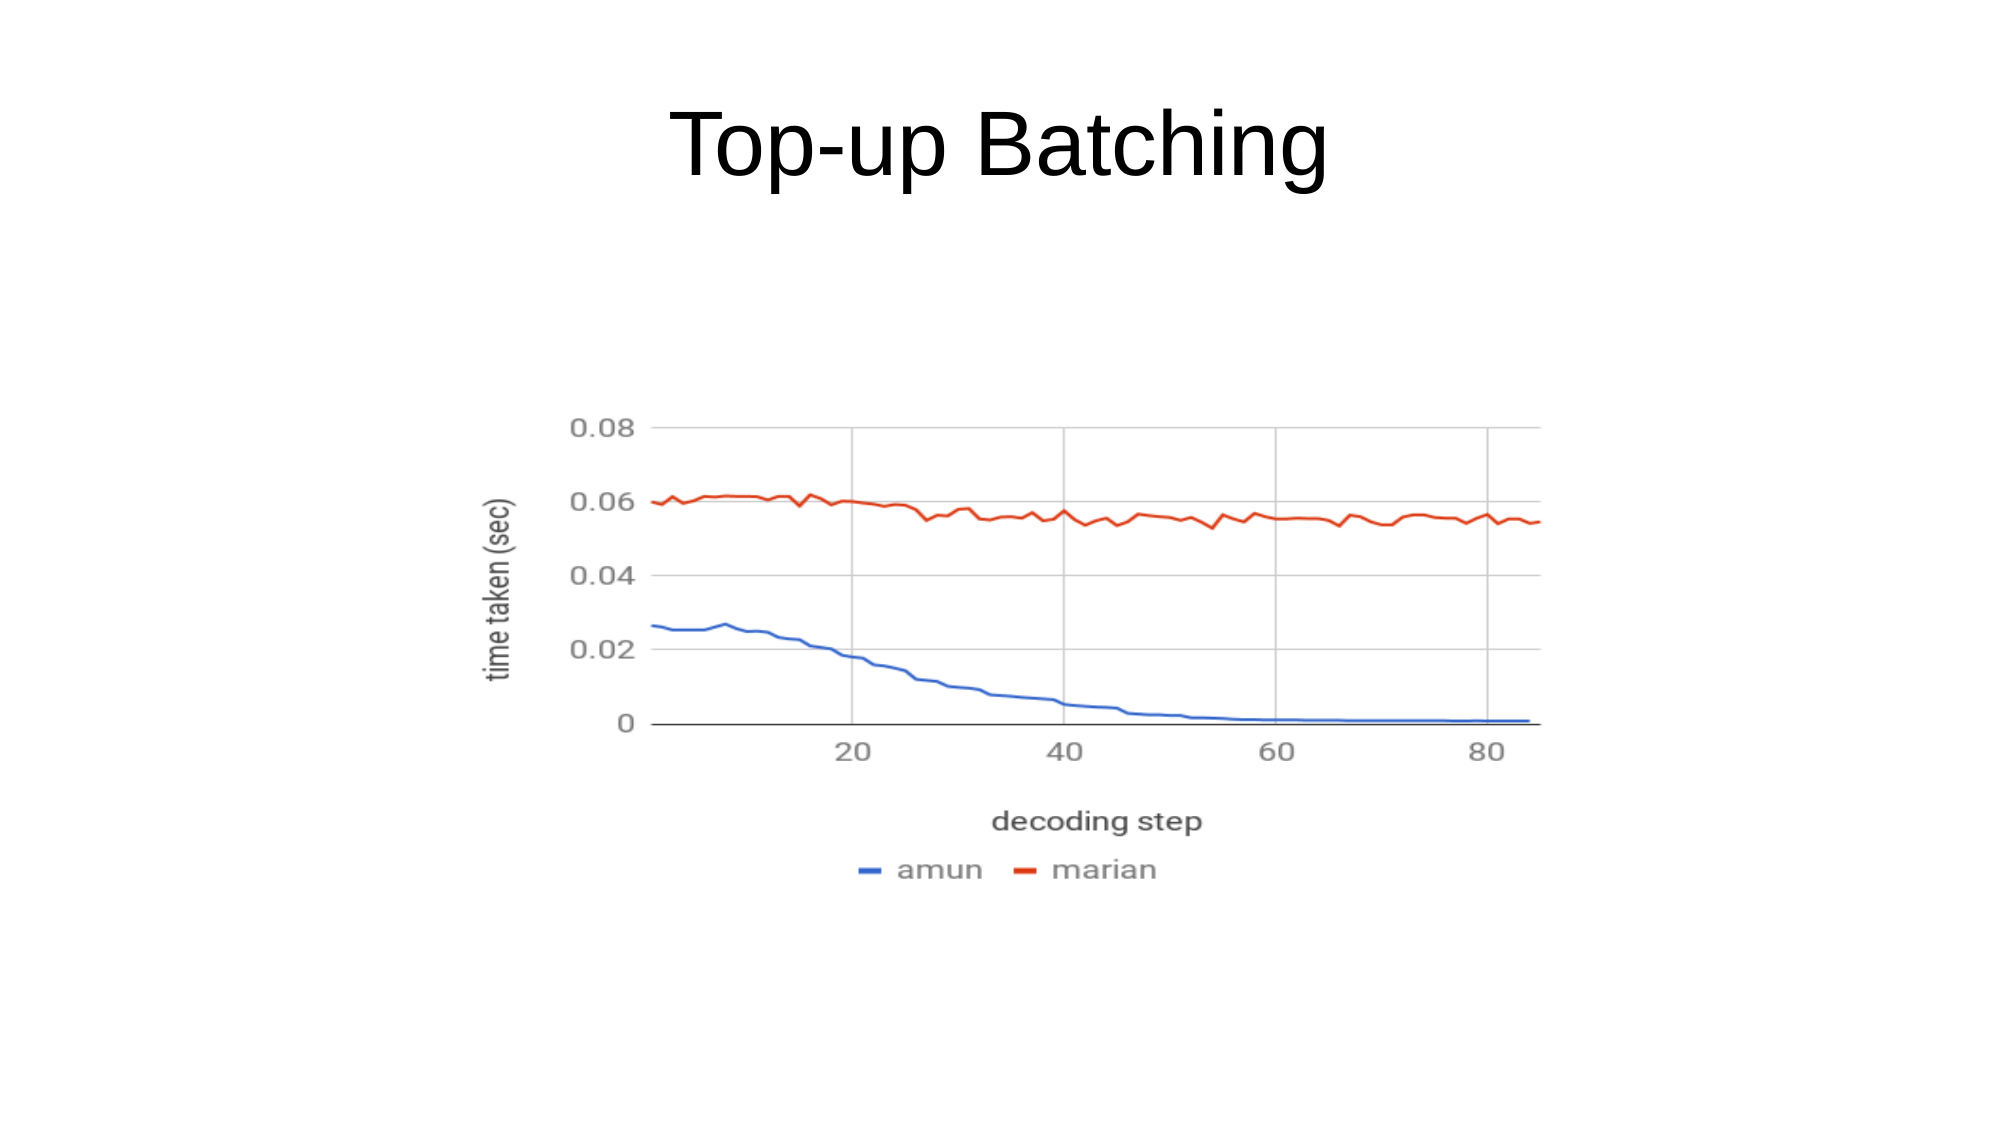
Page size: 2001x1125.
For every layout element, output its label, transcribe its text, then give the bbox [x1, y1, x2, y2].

text_box Top-up Batching [99, 44, 1900, 233]
picture [441, 386, 1576, 913]
